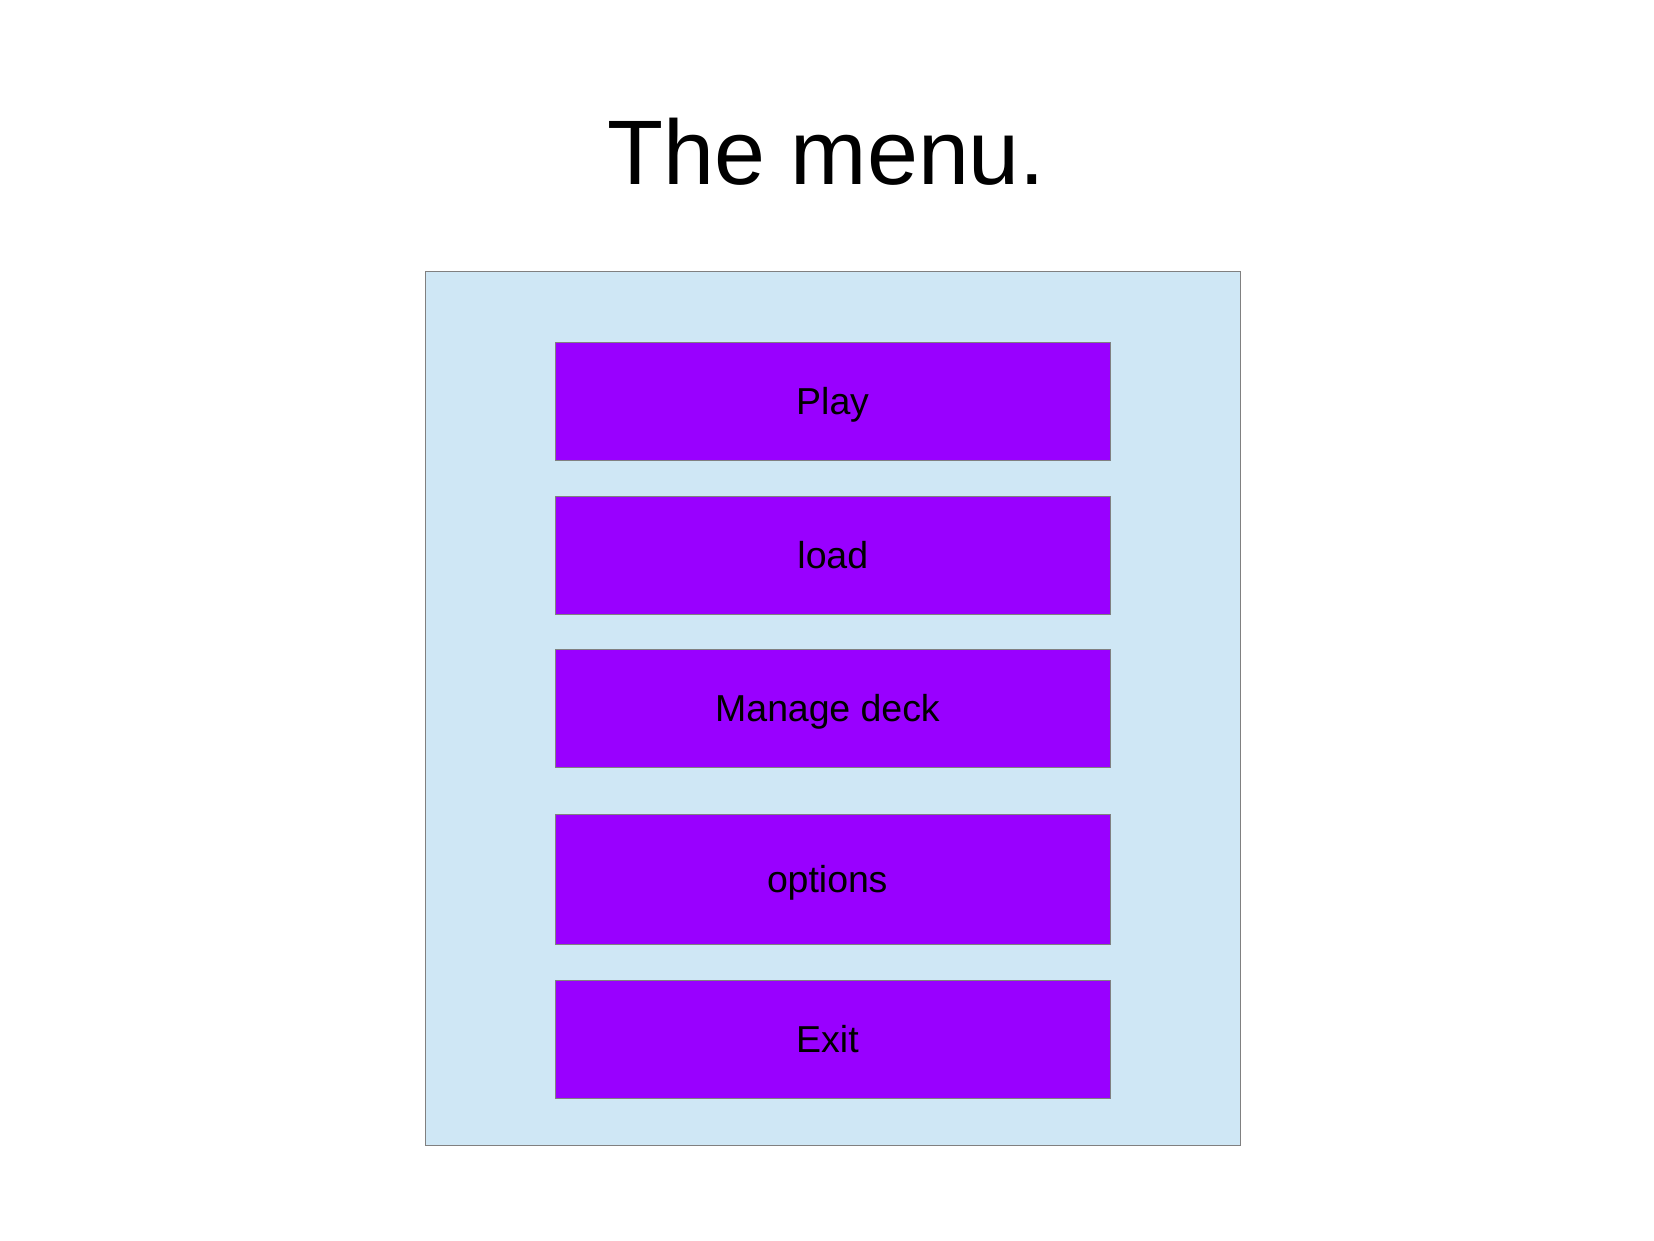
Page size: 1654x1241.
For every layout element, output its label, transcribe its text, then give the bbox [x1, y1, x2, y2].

text_box [425, 271, 1241, 1146]
title The menu. [82, 49, 1571, 257]
text_box options [555, 814, 1111, 945]
text_box Play [555, 342, 1111, 461]
text_box load [555, 496, 1111, 615]
text_box Manage deck [555, 649, 1111, 768]
text_box Exit [555, 980, 1111, 1099]
